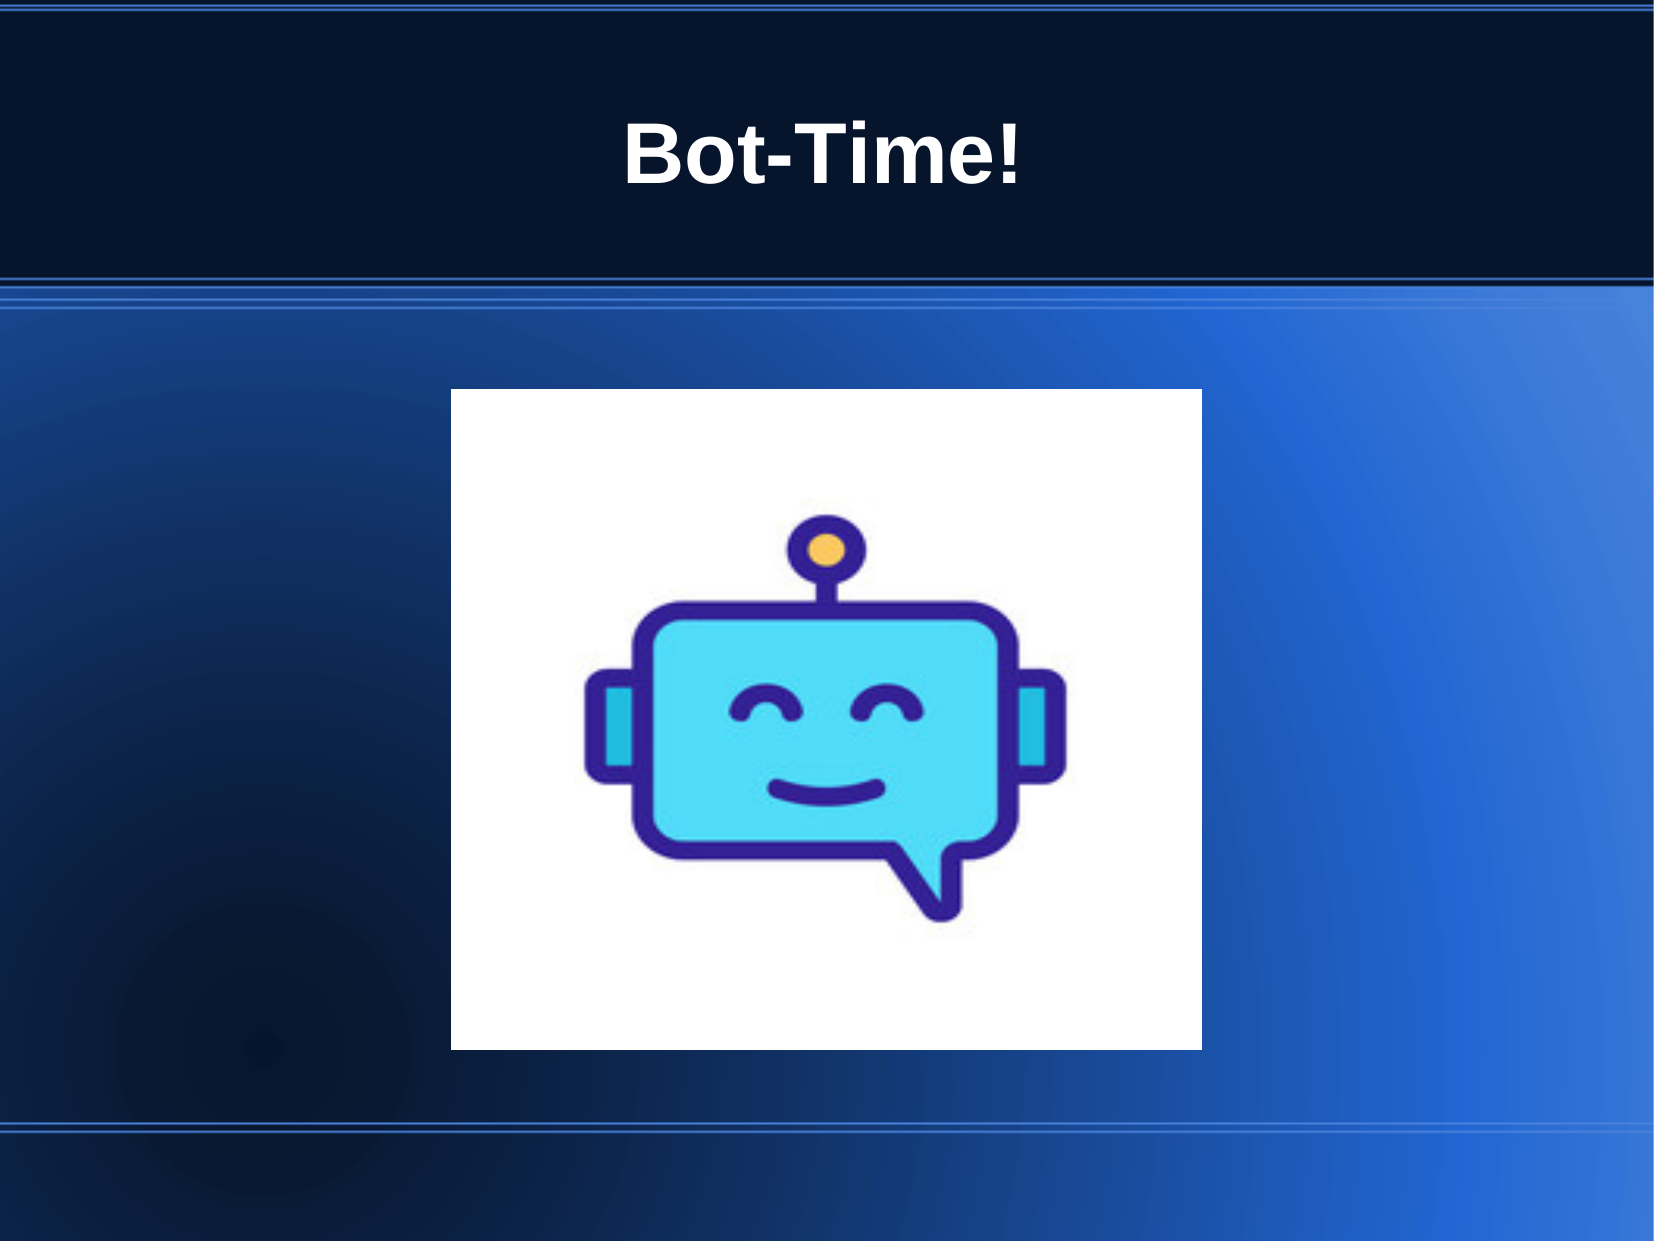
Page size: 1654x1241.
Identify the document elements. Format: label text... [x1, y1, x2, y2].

picture [0, 0, 1654, 1241]
text_box Bot-Time! [372, 105, 1276, 202]
